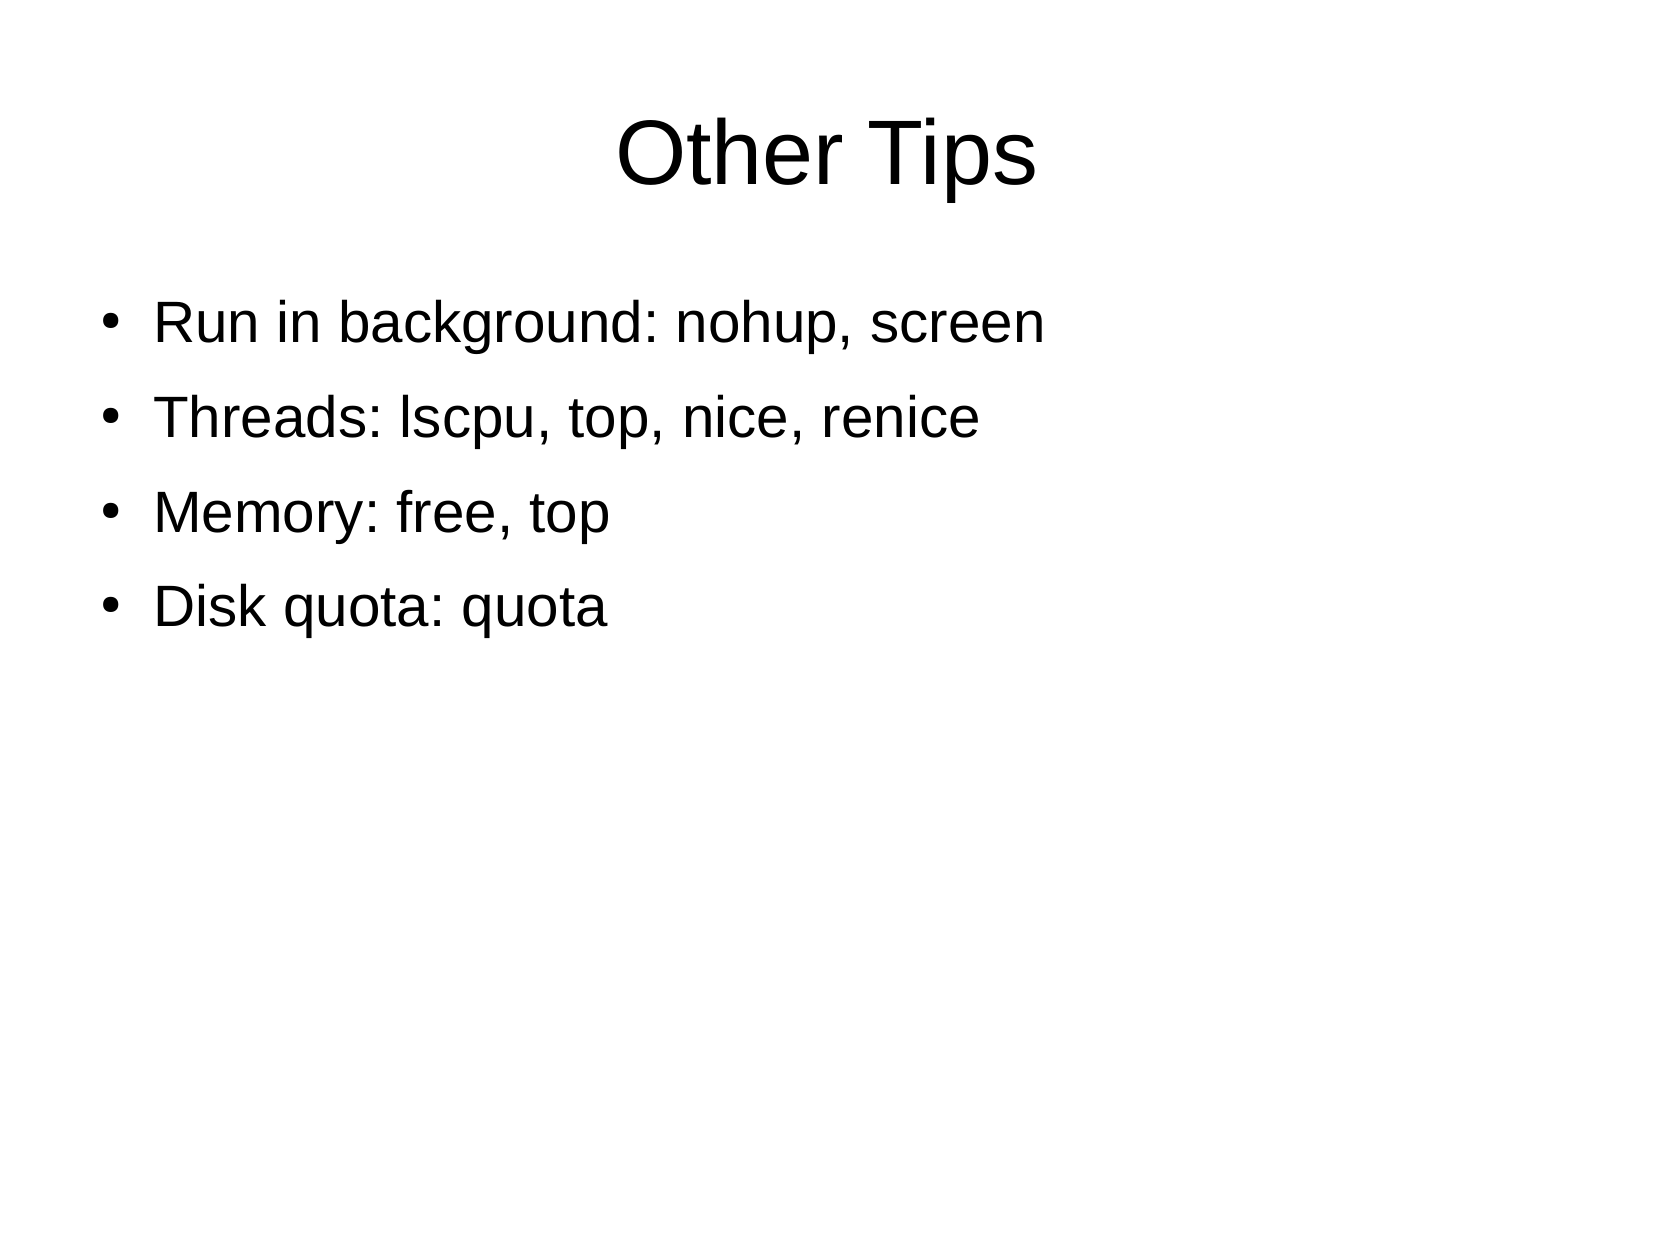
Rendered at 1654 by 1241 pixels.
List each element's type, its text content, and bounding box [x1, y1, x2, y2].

list Run in background: nohup, screen Threads: lscpu, top, nice, renice Memory: free, top Disk quota: quota [82, 290, 1538, 1010]
title Other Tips [82, 49, 1571, 257]
